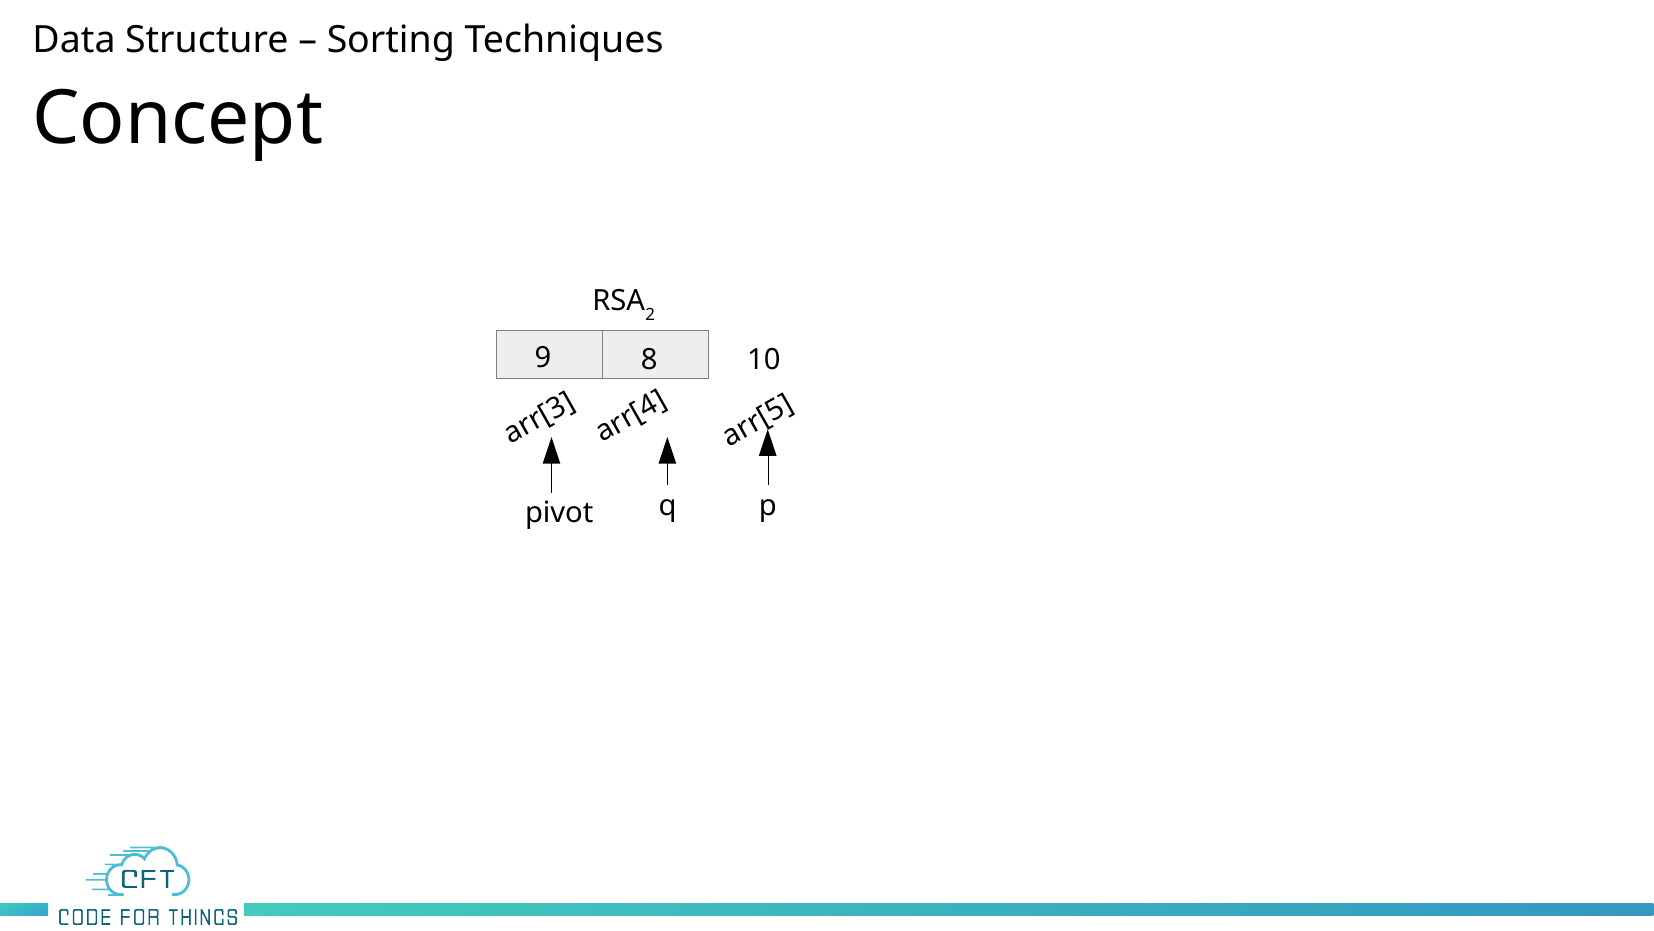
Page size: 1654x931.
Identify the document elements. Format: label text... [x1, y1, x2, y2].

title Data Structure – Sorting Techniques Concept [32, 12, 1184, 166]
text_box pivot [510, 484, 614, 534]
text_box [568, 330, 625, 379]
text_box arr[4] [569, 361, 697, 468]
text_box p [744, 476, 793, 526]
text_box 8 [625, 330, 675, 380]
picture [59, 846, 237, 925]
text_box arr[5] [696, 365, 824, 473]
text_box [675, 330, 709, 379]
text_box 9 [519, 328, 568, 379]
text_box RSA2 [577, 271, 678, 328]
text_box 10 [732, 330, 799, 380]
text_box [496, 330, 519, 379]
text_box q [643, 477, 692, 527]
text_box arr[3] [478, 361, 601, 470]
